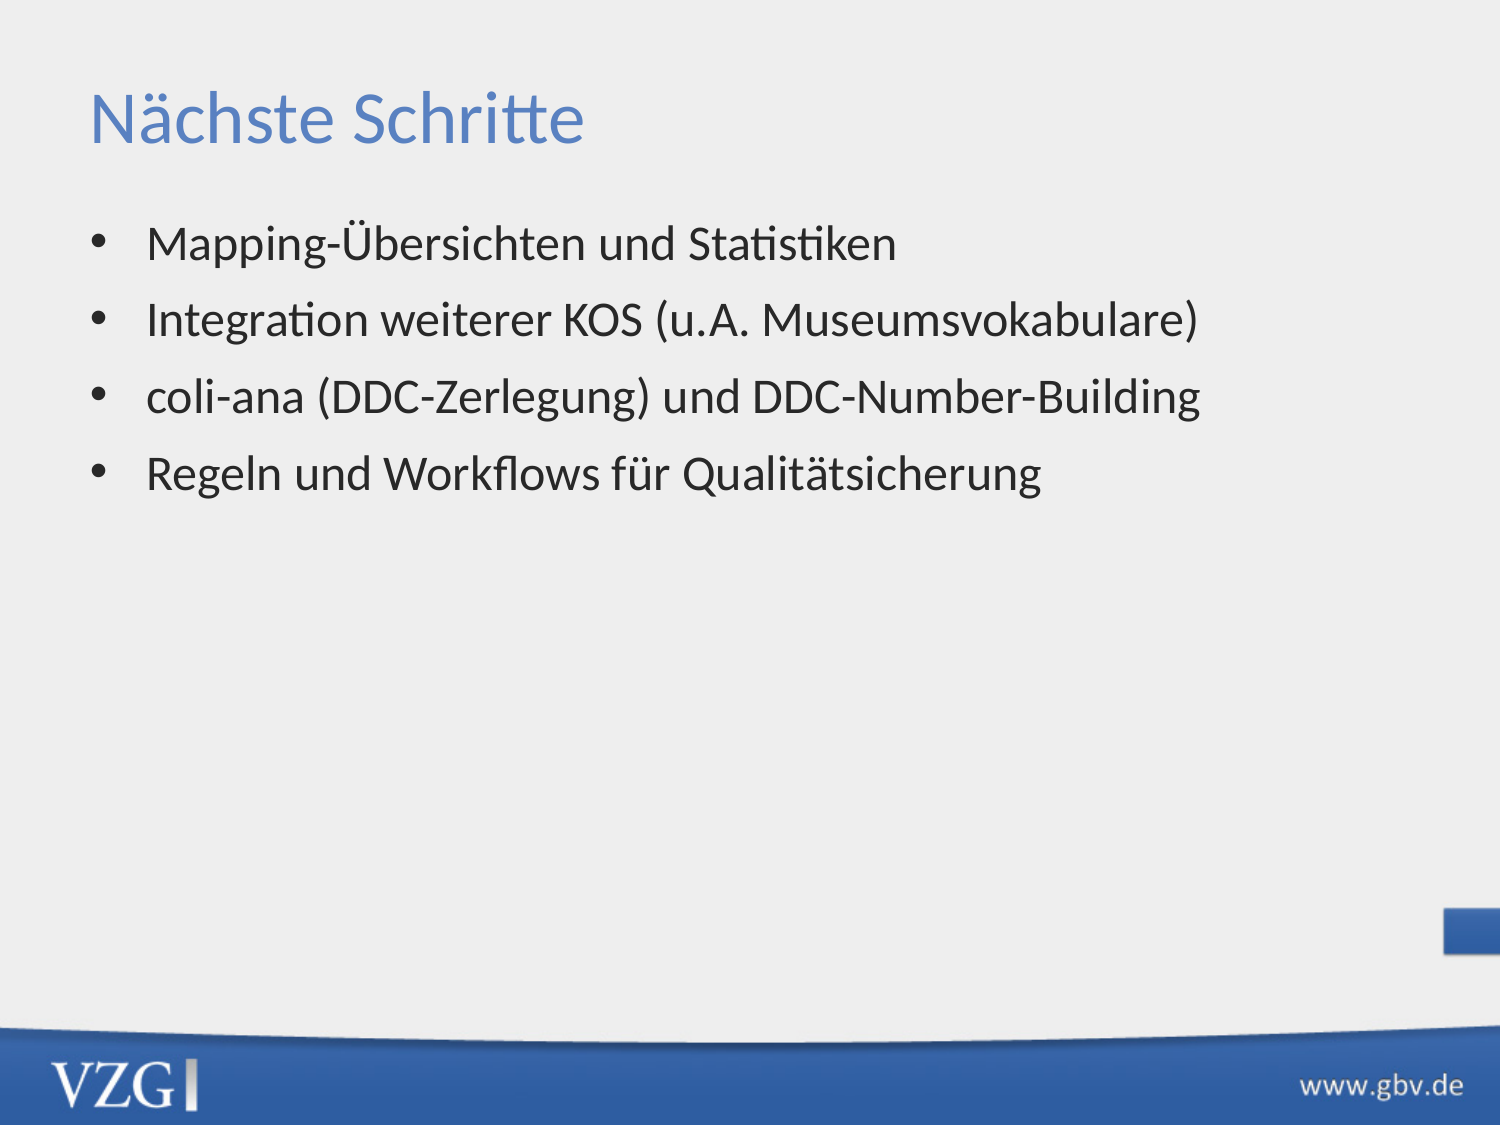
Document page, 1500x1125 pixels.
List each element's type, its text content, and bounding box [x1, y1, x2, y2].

picture [0, 0, 1500, 1125]
list Mapping-Übersichten und Statistiken Integration weiterer KOS (u.A. Museumsvokabulare) coli-ana (DDC-Zerlegung) und DDC-Number-Building Regeln und Workflows für Qualitätsicherung [75, 202, 1426, 1005]
title Nächste Schritte [75, 36, 1426, 192]
